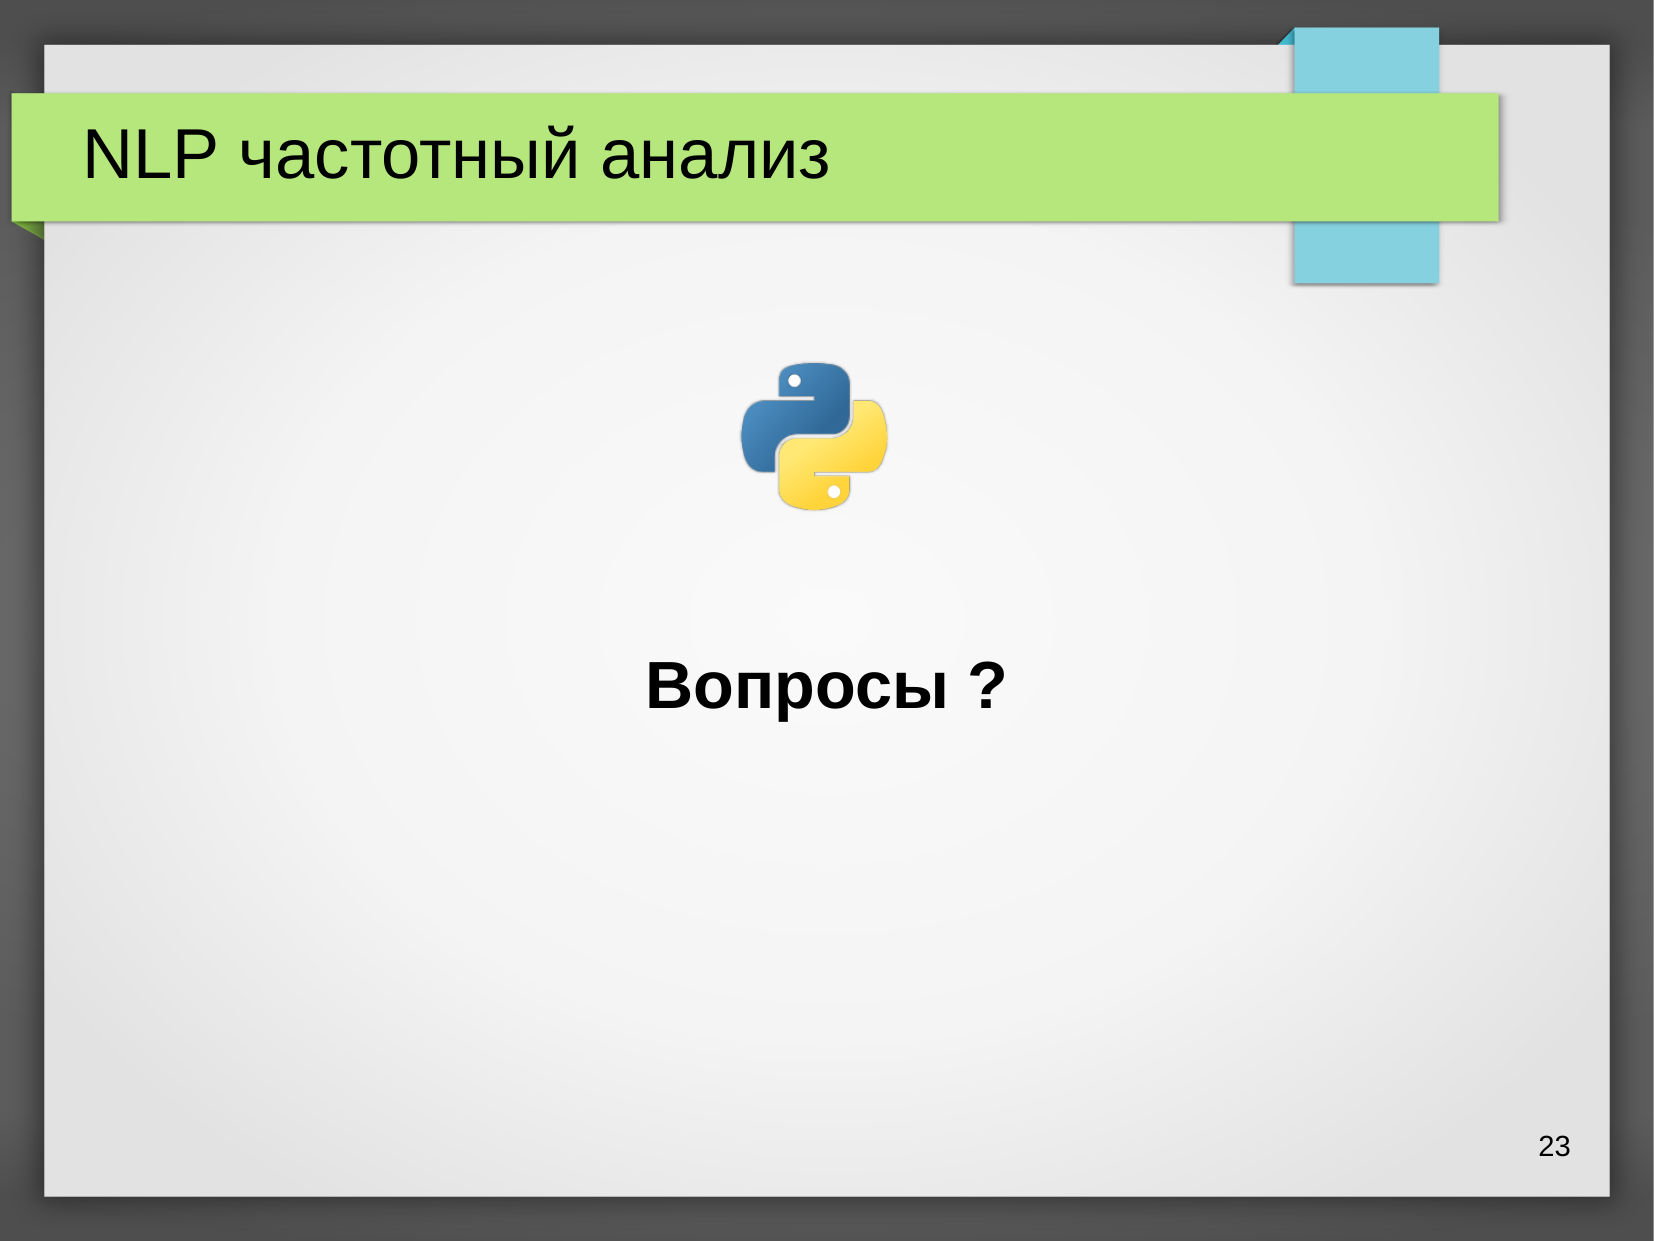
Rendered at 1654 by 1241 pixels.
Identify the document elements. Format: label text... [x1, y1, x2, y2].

picture [0, 0, 1654, 1241]
subtitle Вопросы ? [82, 236, 1571, 1134]
title NLP частотный анализ [82, 118, 1406, 189]
